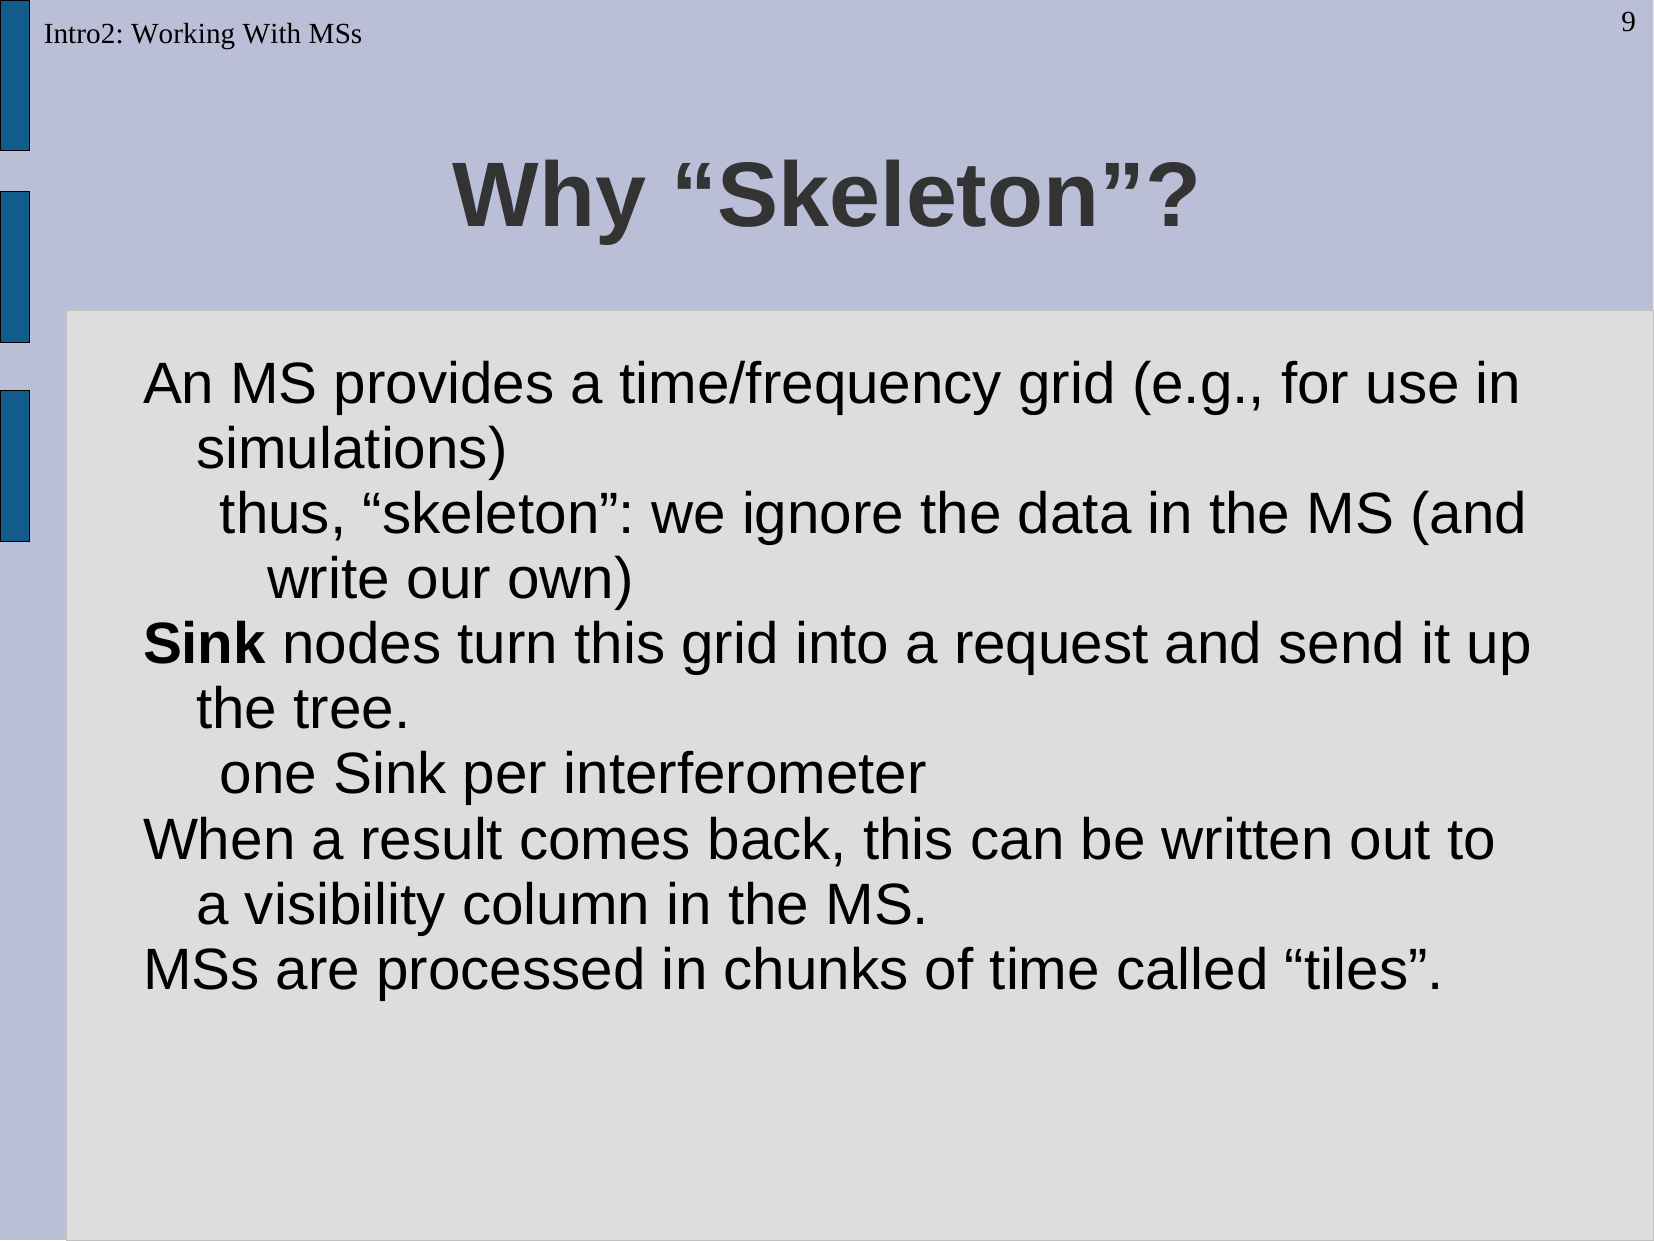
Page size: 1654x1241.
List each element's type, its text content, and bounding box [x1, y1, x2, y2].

title Why “Skeleton”? [121, 91, 1534, 299]
list An MS provides a time/frequency grid (e.g., for use in simulations) thus, “skeleton”: we ignore the data in the MS (and write our own) Sink nodes turn this grid into a request and send it up the tree. one Sink per interferometer When a result comes back, this can be written out to a visibility column in the MS. MSs are processed in chunks of time called “tiles”. [125, 351, 1538, 1097]
